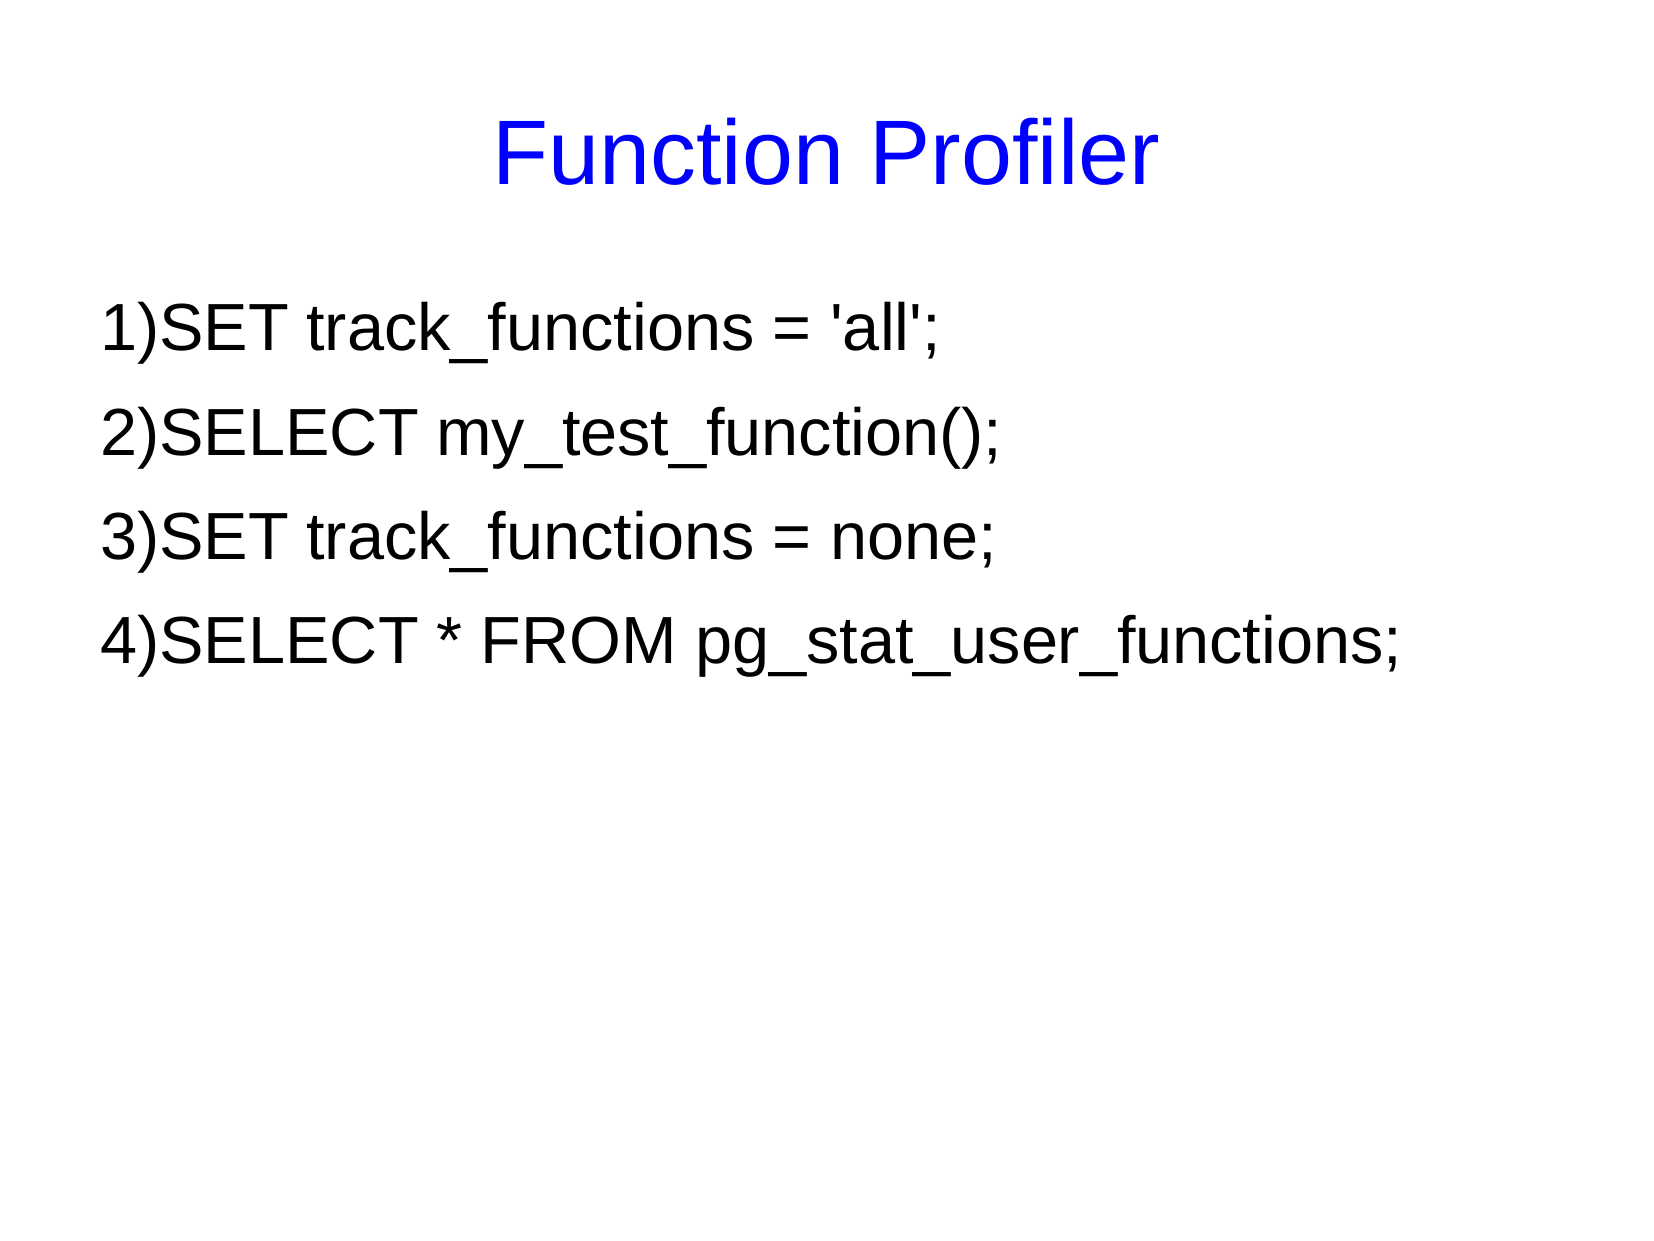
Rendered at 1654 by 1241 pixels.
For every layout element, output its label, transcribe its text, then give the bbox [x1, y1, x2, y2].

title Function Profiler [82, 49, 1571, 257]
list SET track_functions = 'all'; SELECT my_test_function(); SET track_functions = none; SELECT * FROM pg_stat_user_functions; [82, 290, 1571, 1109]
